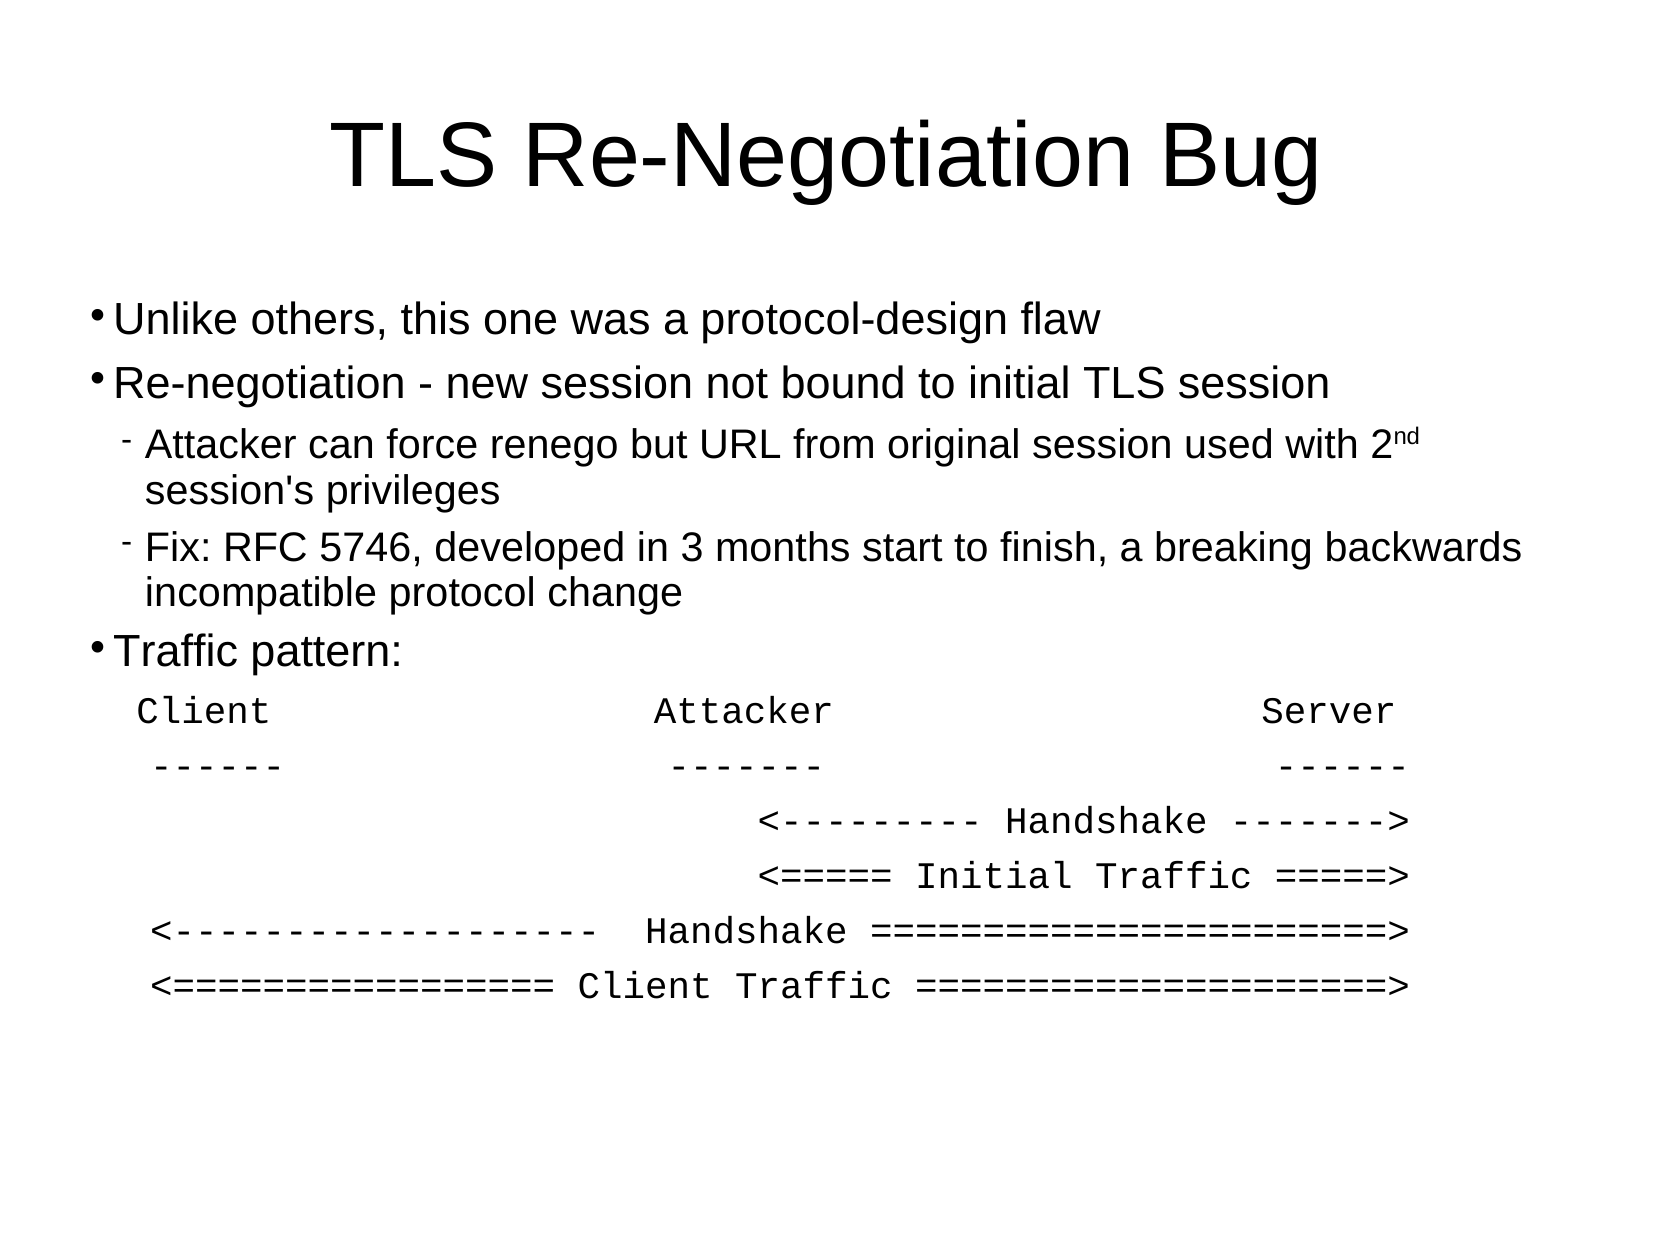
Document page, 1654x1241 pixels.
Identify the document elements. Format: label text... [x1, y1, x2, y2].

list Unlike others, this one was a protocol-design flaw Re-negotiation - new session not bound to initial TLS session Attacker can force renego but URL from original session used with 2nd session's privileges Fix: RFC 5746, developed in 3 months start to finish, a breaking backwards incompatible protocol change Traffic pattern: Client Attacker Server ------ ------- ------ <--------- Handshake -------> <===== Initial Traffic =====> <------------------- Handshake =======================> <================= Client Traffic =====================> [82, 290, 1538, 1010]
title TLS Re-Negotiation Bug [82, 49, 1571, 257]
